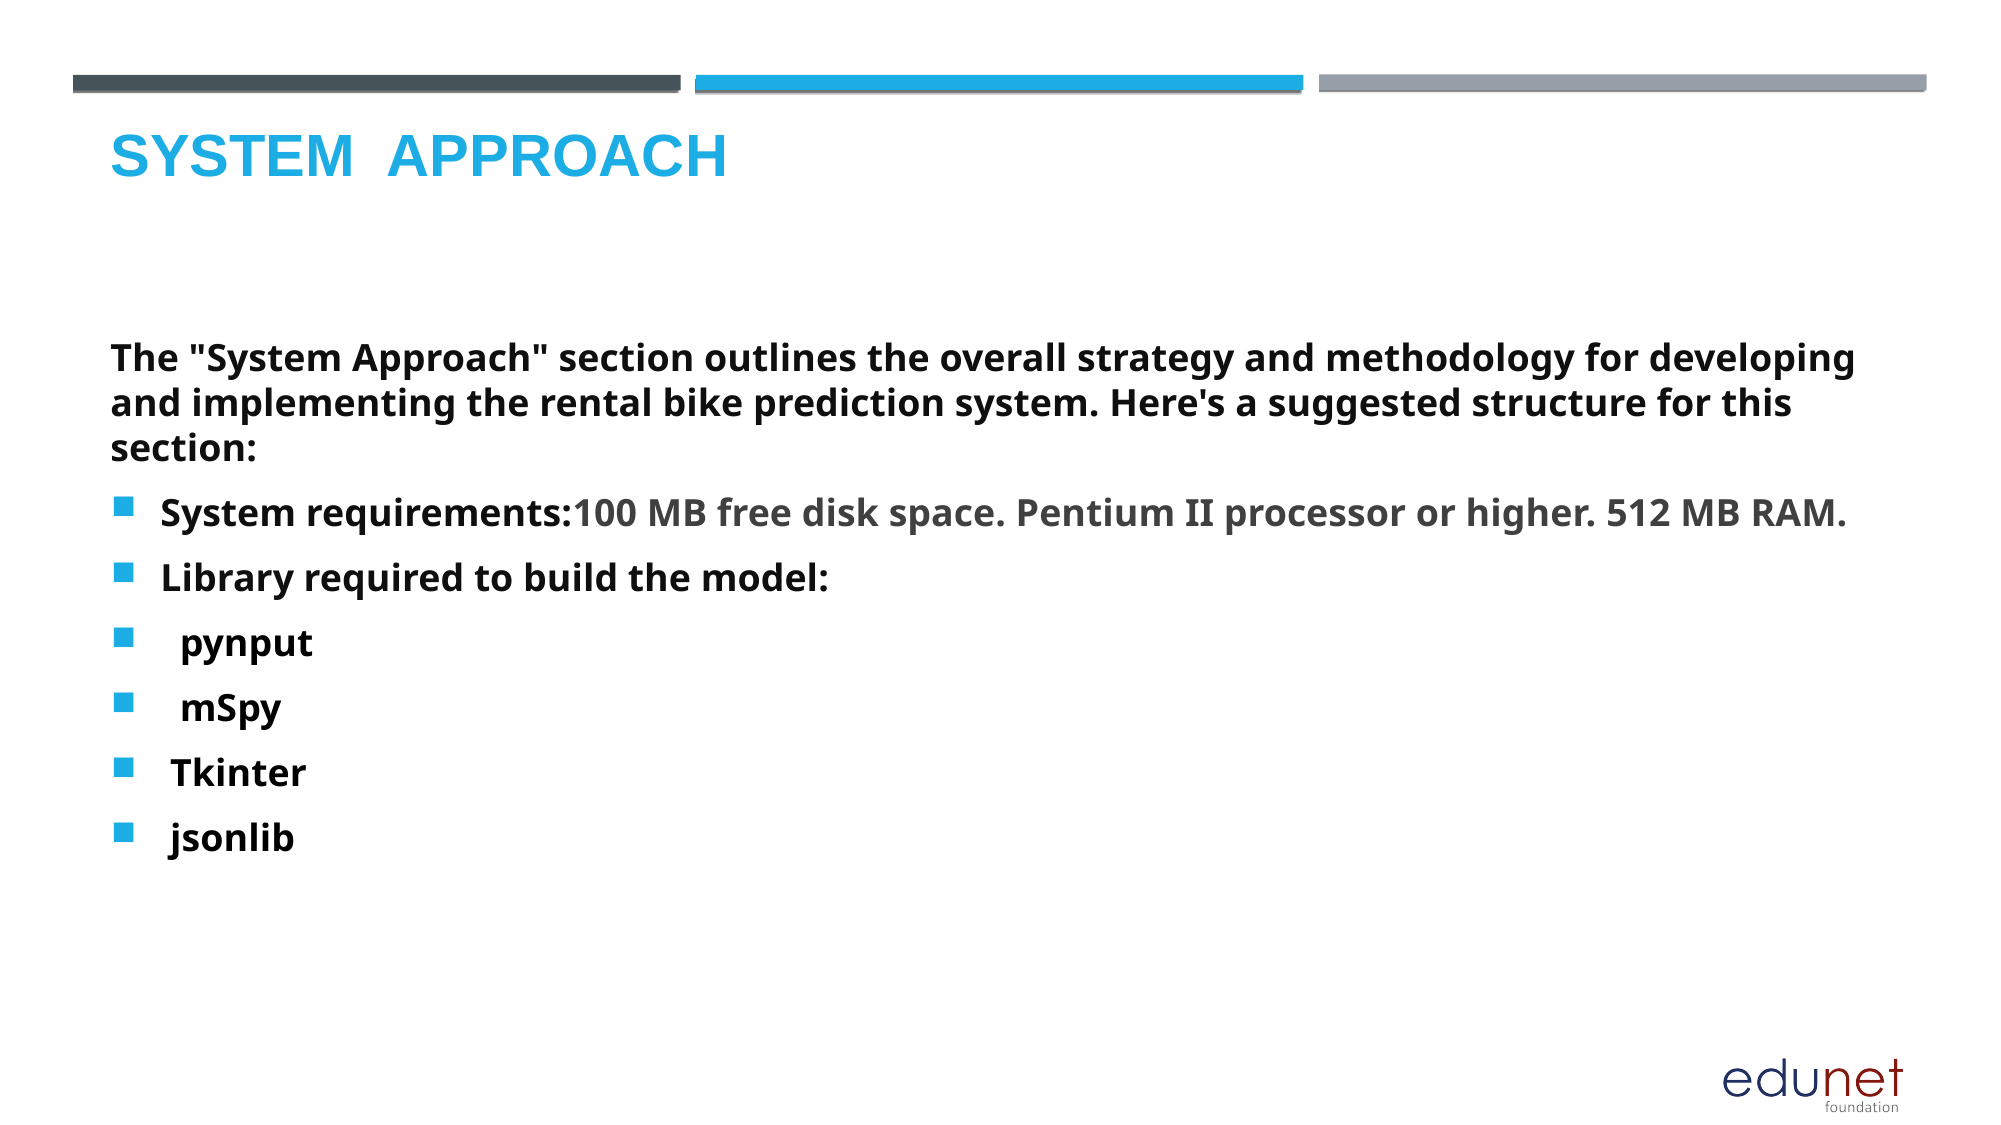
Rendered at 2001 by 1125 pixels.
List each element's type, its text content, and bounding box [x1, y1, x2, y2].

title System Approach [95, 108, 1905, 196]
picture [1719, 1056, 1905, 1116]
list The "System Approach" section outlines the overall strategy and methodology for developing and implementing the rental bike prediction system. Here's a suggested structure for this section: System requirements:100 МВ free disk space. Pentium II processor or higher. 512 MB RAM. Library required to build the model: pynput mSpy Tkinter jsonlib [95, 213, 1905, 981]
